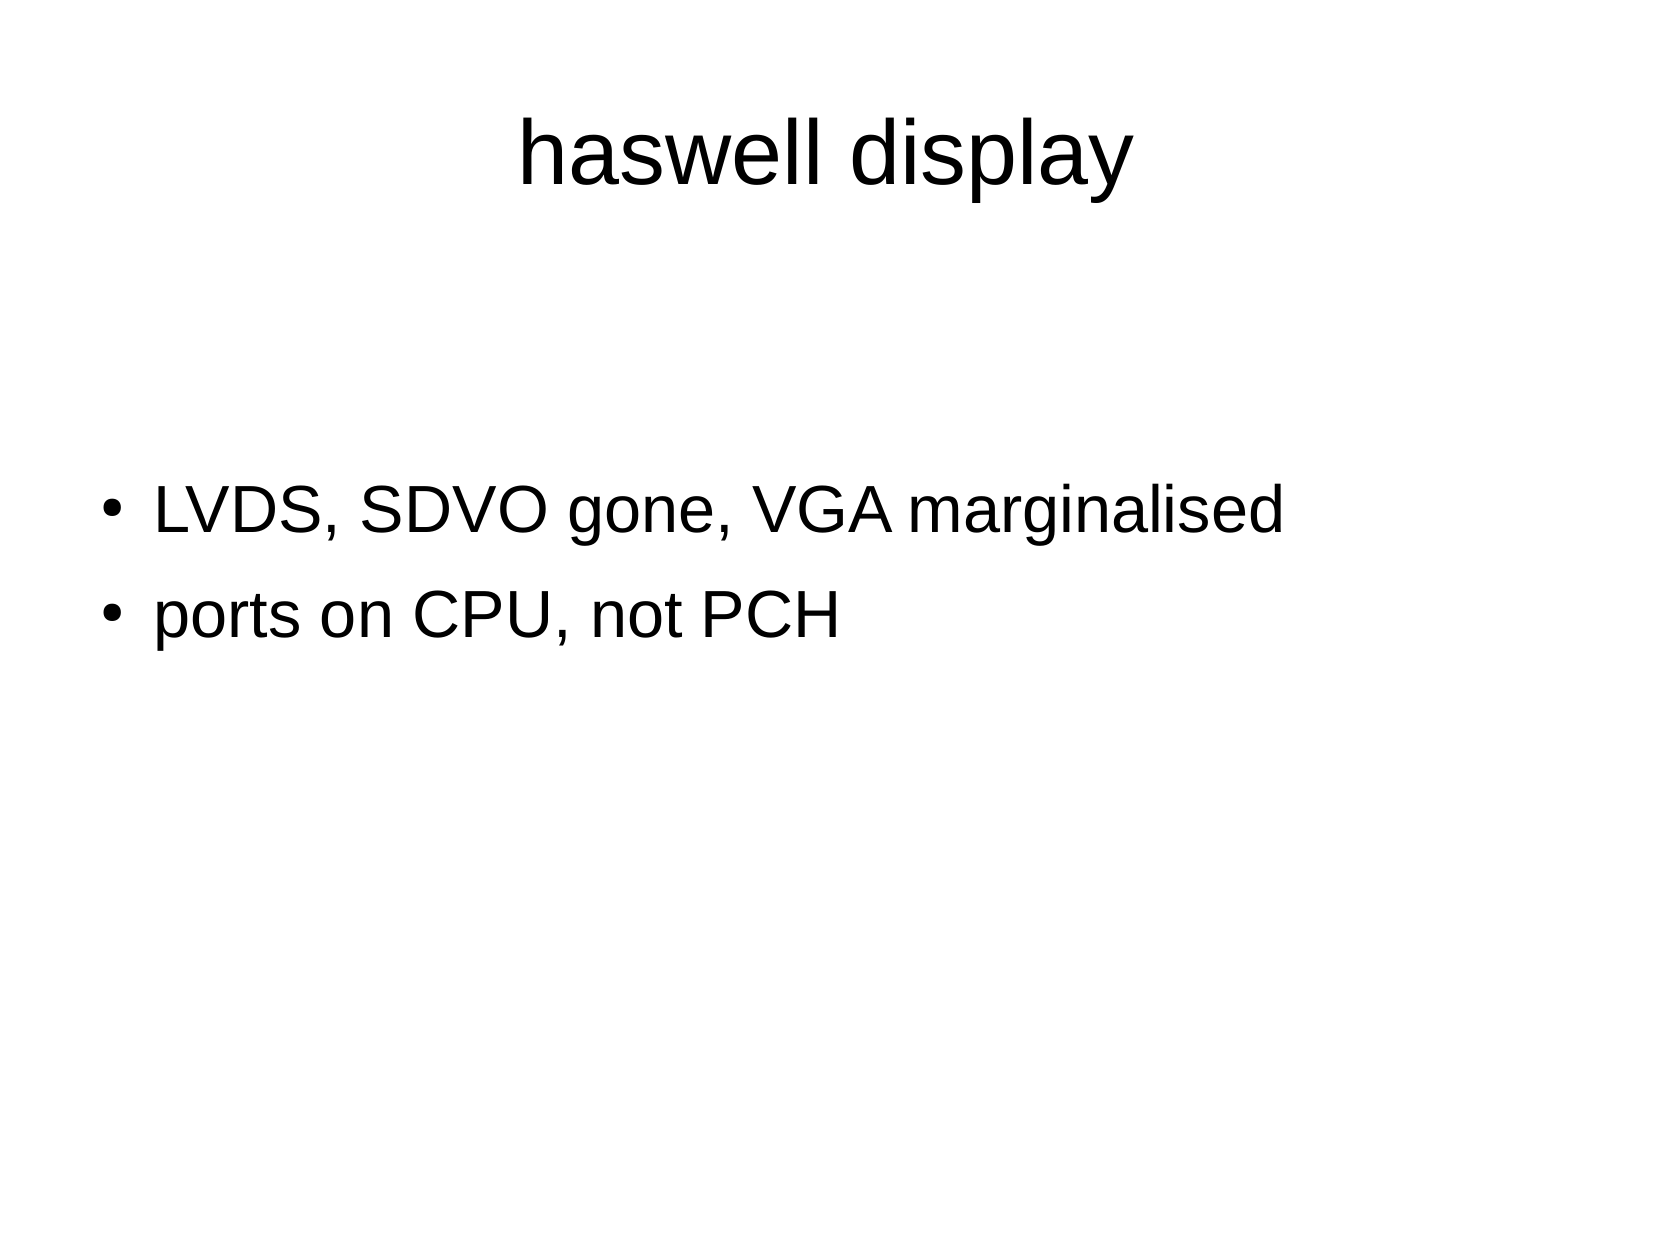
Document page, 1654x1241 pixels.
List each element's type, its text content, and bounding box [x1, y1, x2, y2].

title haswell display [82, 49, 1571, 257]
list LVDS, SDVO gone, VGA marginalised ports on CPU, not PCH [82, 472, 1571, 1109]
